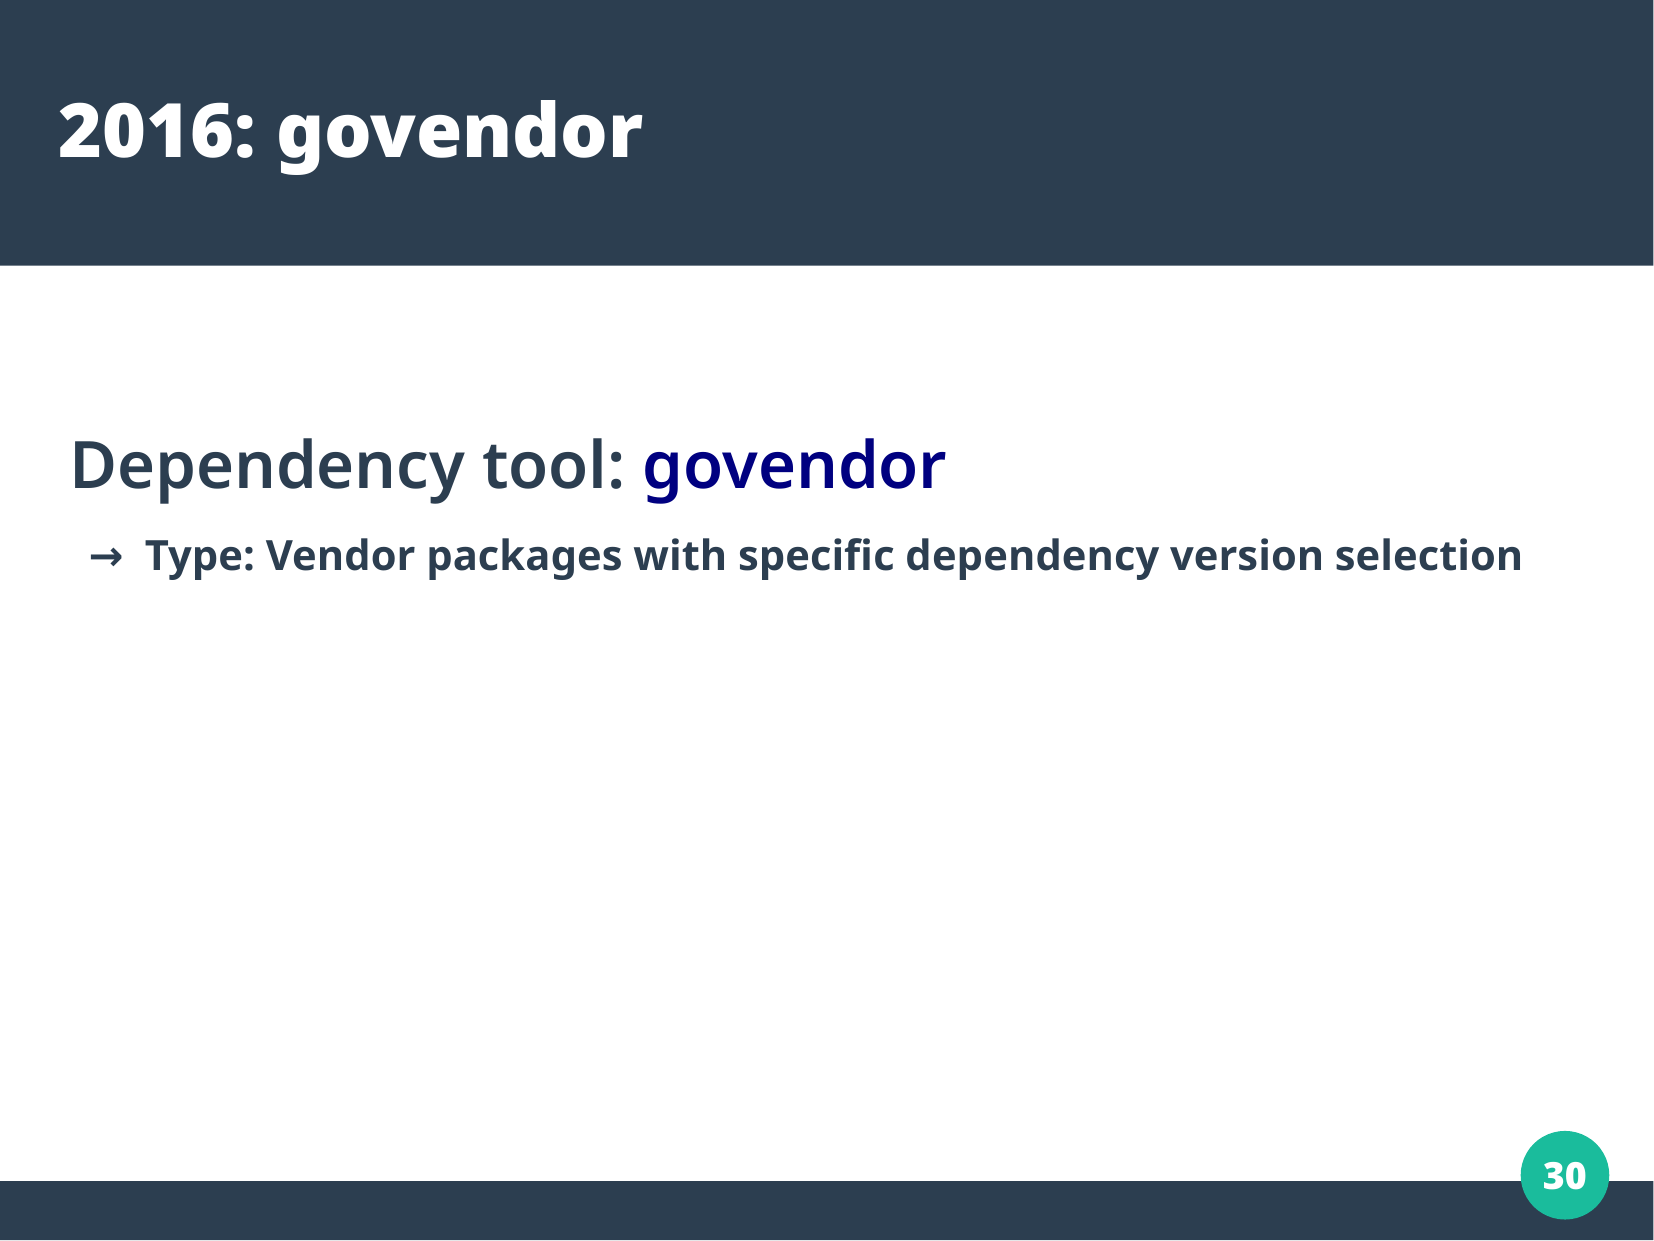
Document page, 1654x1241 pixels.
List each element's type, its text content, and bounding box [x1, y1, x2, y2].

list → Type: Vendor packages with specific dependency version selection [17, 525, 1536, 892]
title 2016: govendor [59, 49, 1595, 207]
list Dependency tool: govendor [0, 301, 1548, 508]
